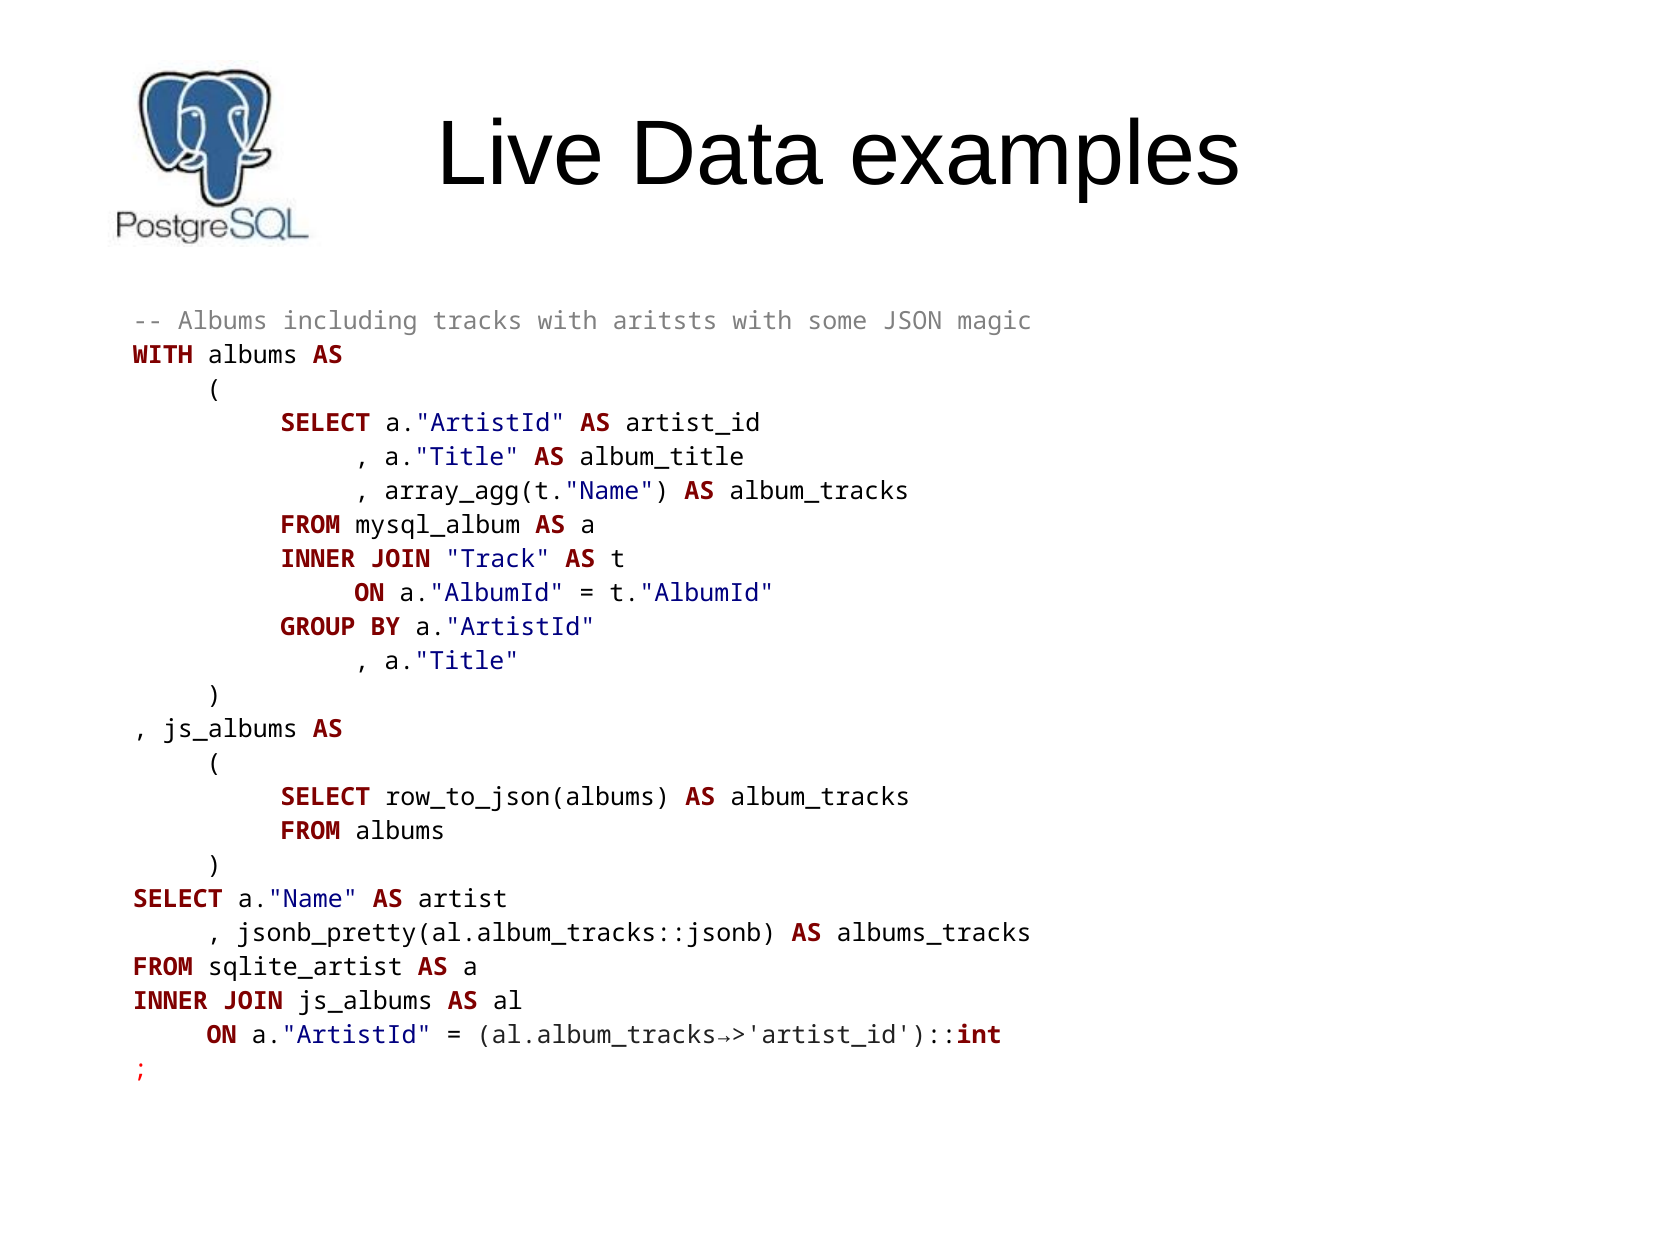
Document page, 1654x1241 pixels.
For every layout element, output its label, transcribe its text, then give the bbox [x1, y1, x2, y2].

title Live Data examples [82, 49, 1571, 257]
picture [58, 60, 356, 247]
list [82, 290, 1538, 1010]
text_box -- Albums including tracks with aritsts with some JSON magic WITH albums AS ( SELECT a."ArtistId" AS artist_id , a."Title" AS album_title , array_agg(t."Name") AS album_tracks FROM mysql_album AS a INNER JOIN "Track" AS t ON a."AlbumId" = t."AlbumId" GROUP BY a."ArtistId" , a."Title" ) , js_albums AS ( SELECT row_to_json(albums) AS album_tracks FROM albums ) SELECT a."Name" AS artist , jsonb_pretty(al.album_tracks::jsonb) AS albums_tracks FROM sqlite_artist AS a INNER JOIN js_albums AS al ON a."ArtistId" = (al.album_tracks→>'artist_id')::int ; [118, 295, 1441, 984]
